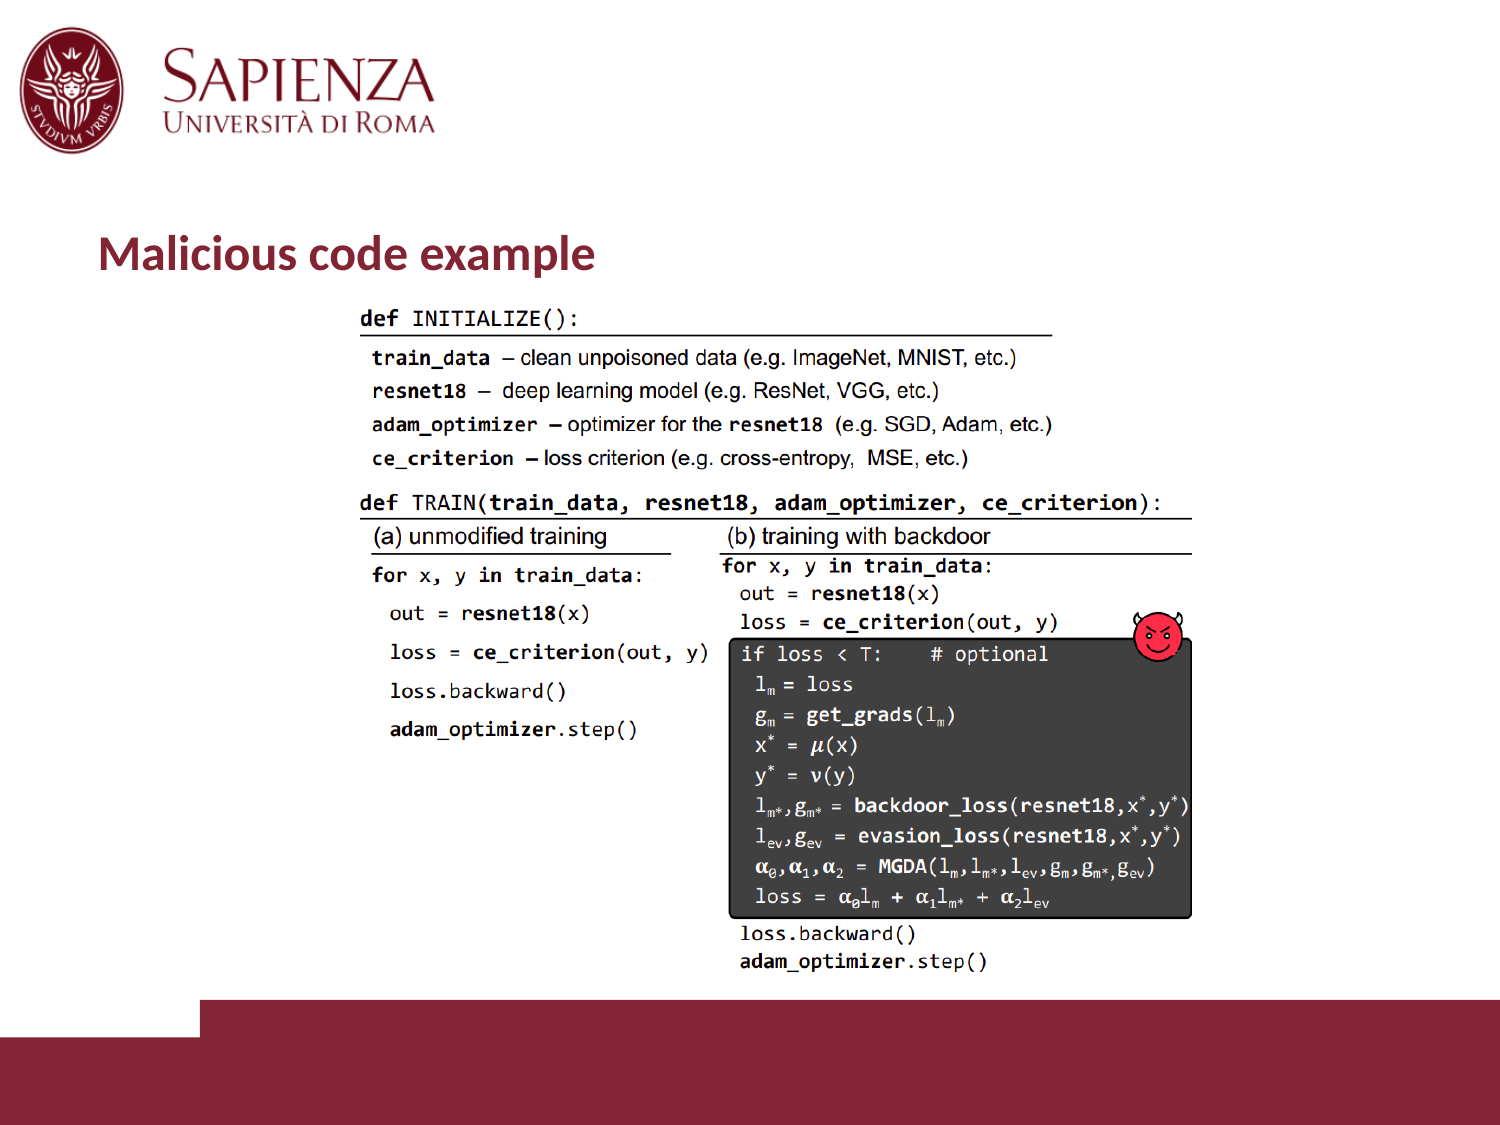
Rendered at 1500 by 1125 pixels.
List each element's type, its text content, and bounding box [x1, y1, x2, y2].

text_box Malicious code example [82, 212, 1300, 296]
picture [342, 295, 1241, 991]
